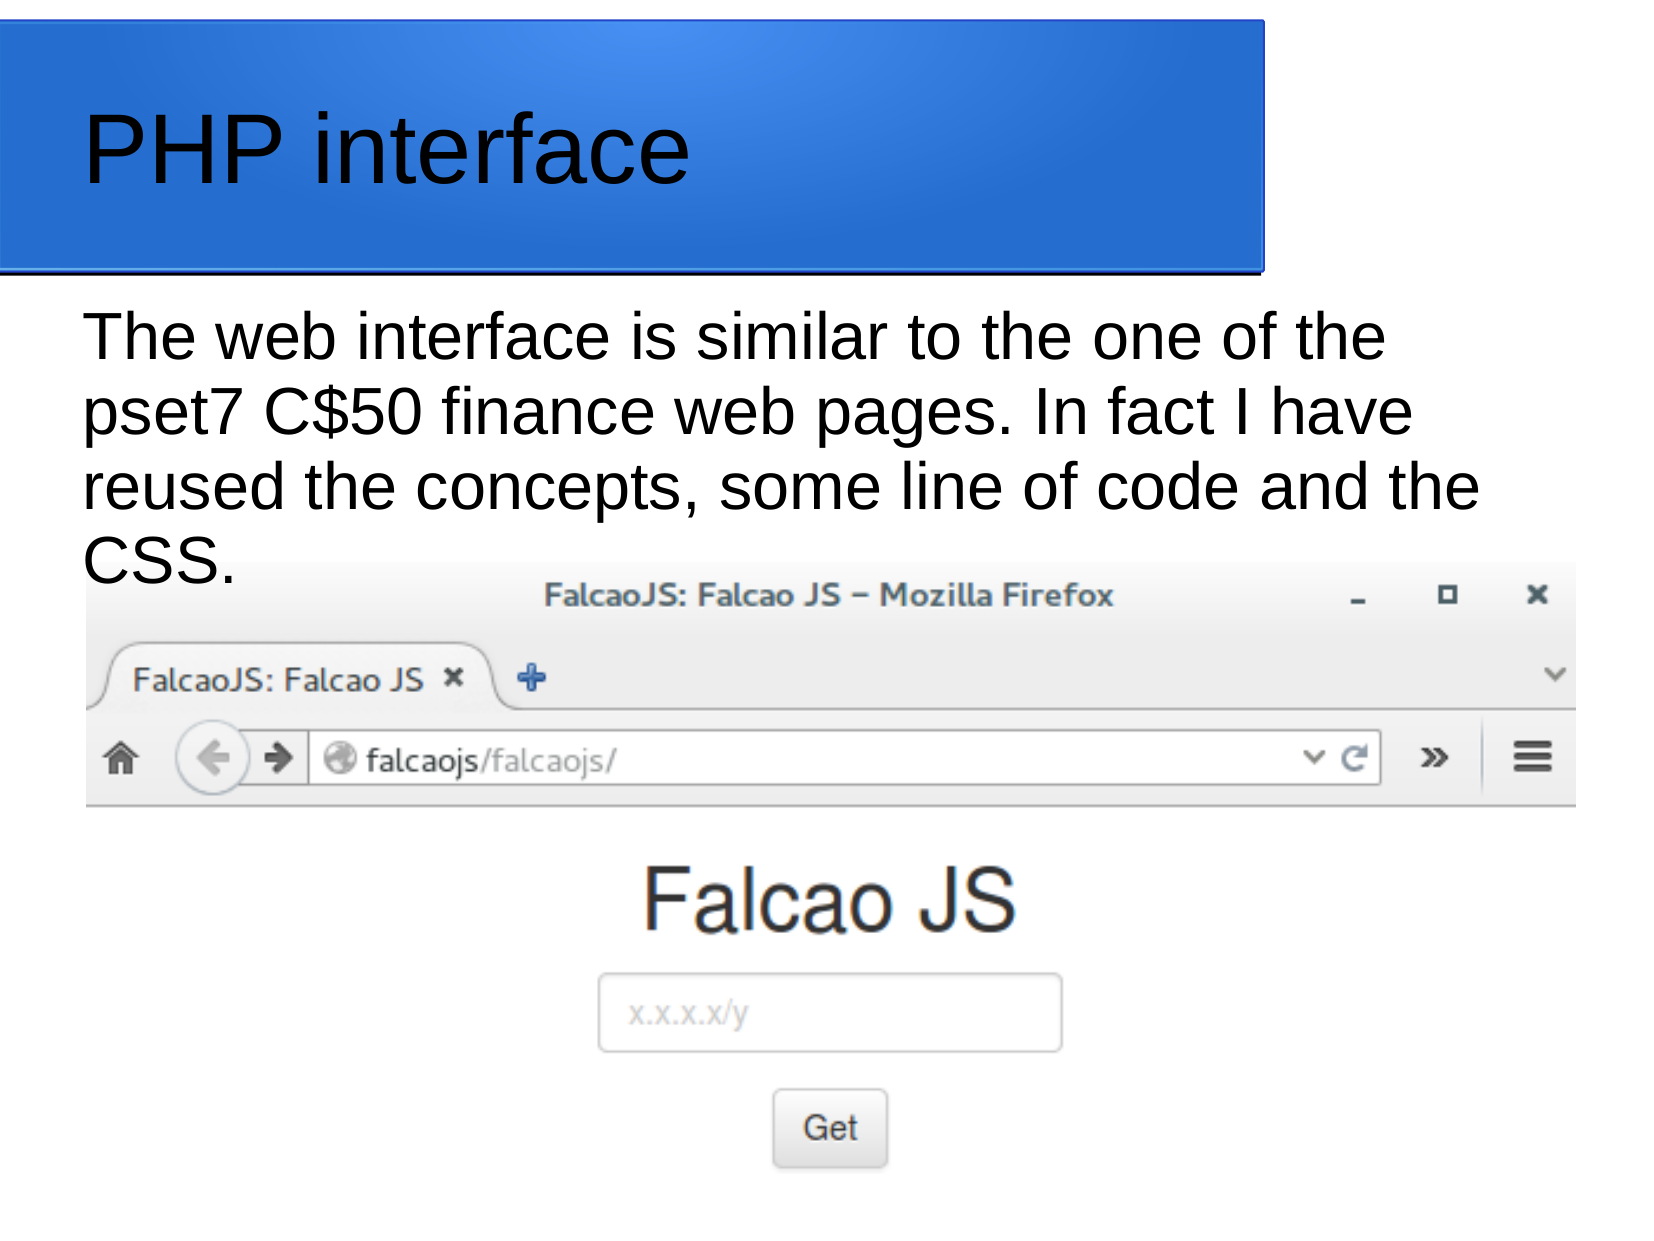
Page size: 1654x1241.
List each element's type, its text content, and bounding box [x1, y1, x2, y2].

title PHP interface [82, 47, 1235, 252]
picture [86, 562, 1576, 1233]
subtitle The web interface is similar to the one of the pset7 C$50 finance web pages. In fact I have reused the concepts, some line of code and the CSS. [82, 299, 1571, 1019]
